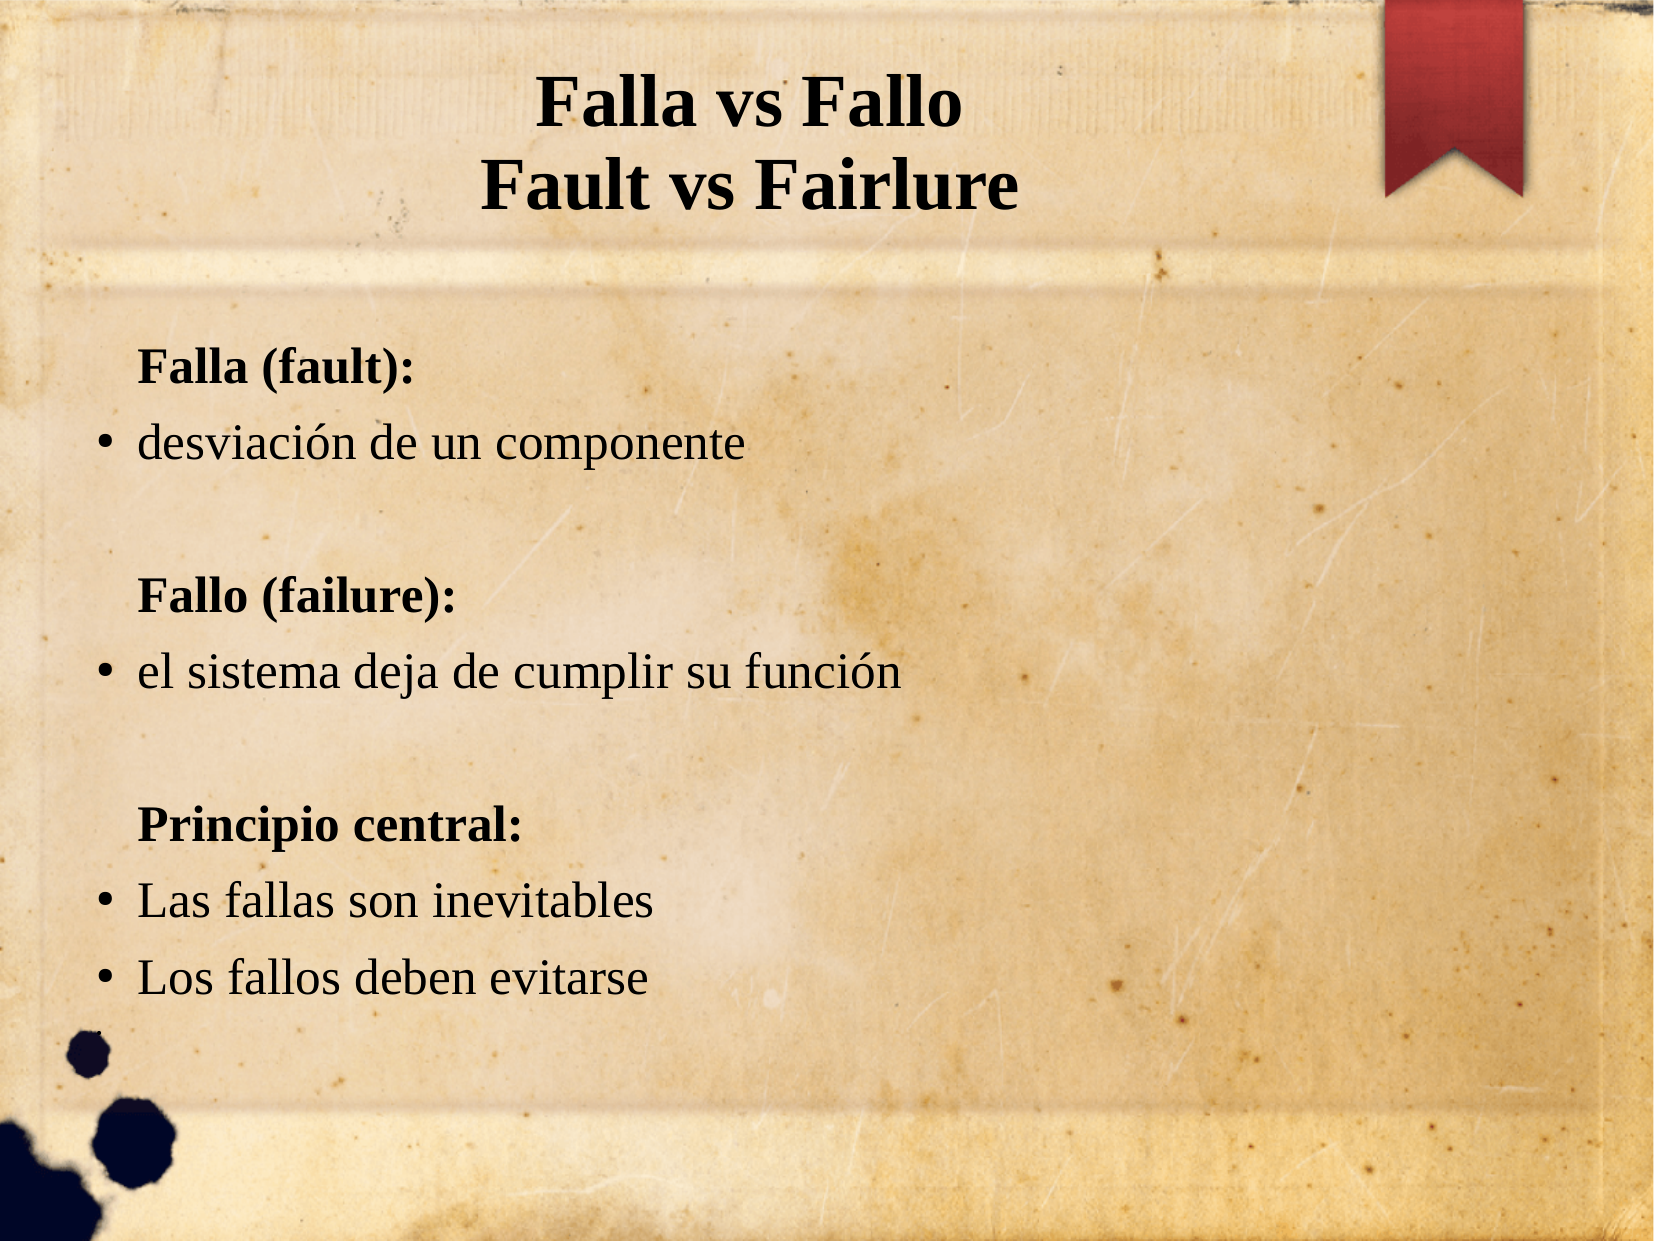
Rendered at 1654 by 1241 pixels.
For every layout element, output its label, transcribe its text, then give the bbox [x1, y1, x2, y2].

title Falla vs Fallo Fault vs Fairlure [82, 49, 1347, 237]
picture [0, 0, 1654, 1241]
list Falla (fault): desviación de un componente Fallo (failure): el sistema deja de cumplir su función Principio central: Las fallas son inevitables Los fallos deben evitarse [82, 290, 1571, 1010]
